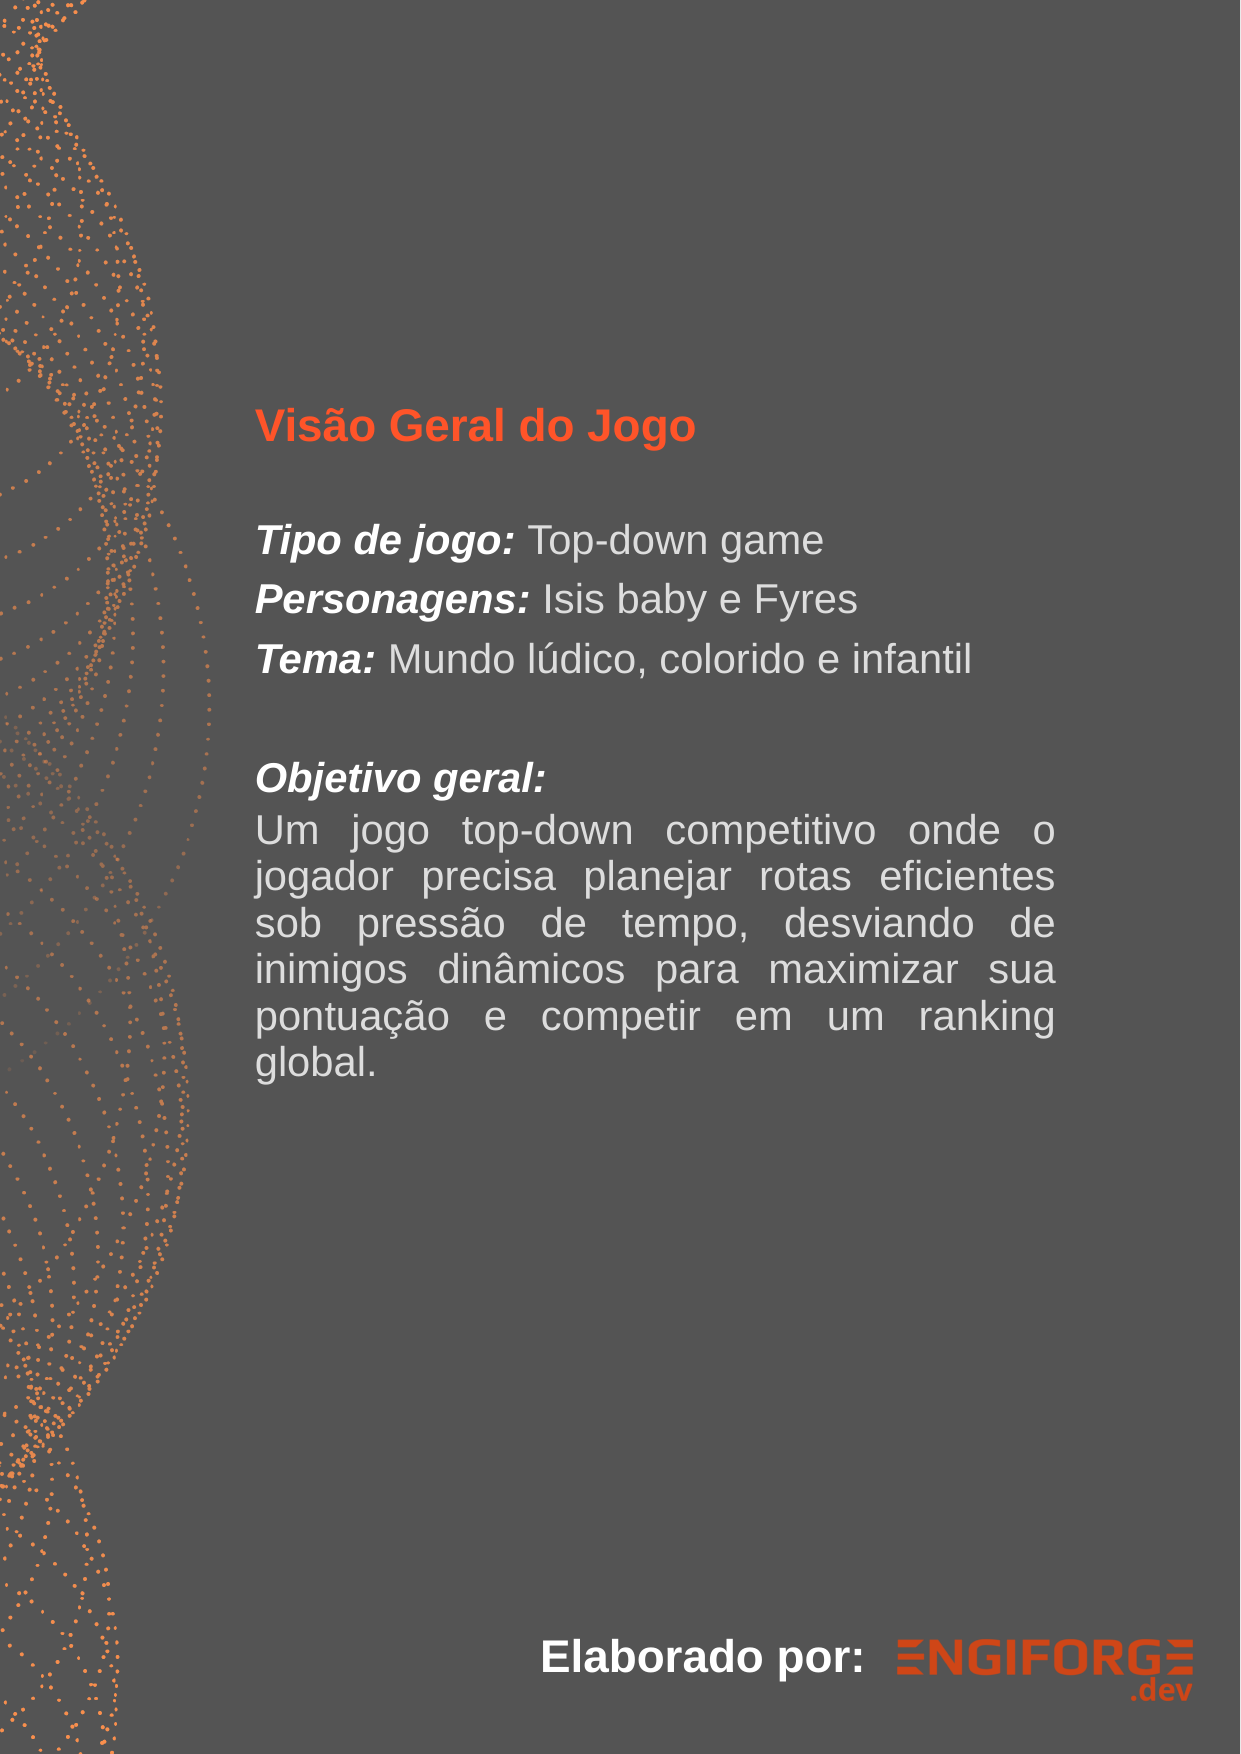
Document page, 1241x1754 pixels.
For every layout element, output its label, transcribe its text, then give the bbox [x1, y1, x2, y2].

picture [0, 0, 1241, 1754]
text_box Visão Geral do Jogo Tipo de jogo: Top-down game Personagens: Isis baby e Fyres Tema: Mundo lúdico, colorido e infantil Objetivo geral: Um jogo top-down competitivo onde o jogador precisa planejar rotas eficientes sob pressão de tempo, desviando de inimigos dinâmicos para maximizar sua pontuação e competir em um ranking global. [240, 392, 1072, 1142]
text_box Elaborado por: [525, 1623, 940, 1742]
